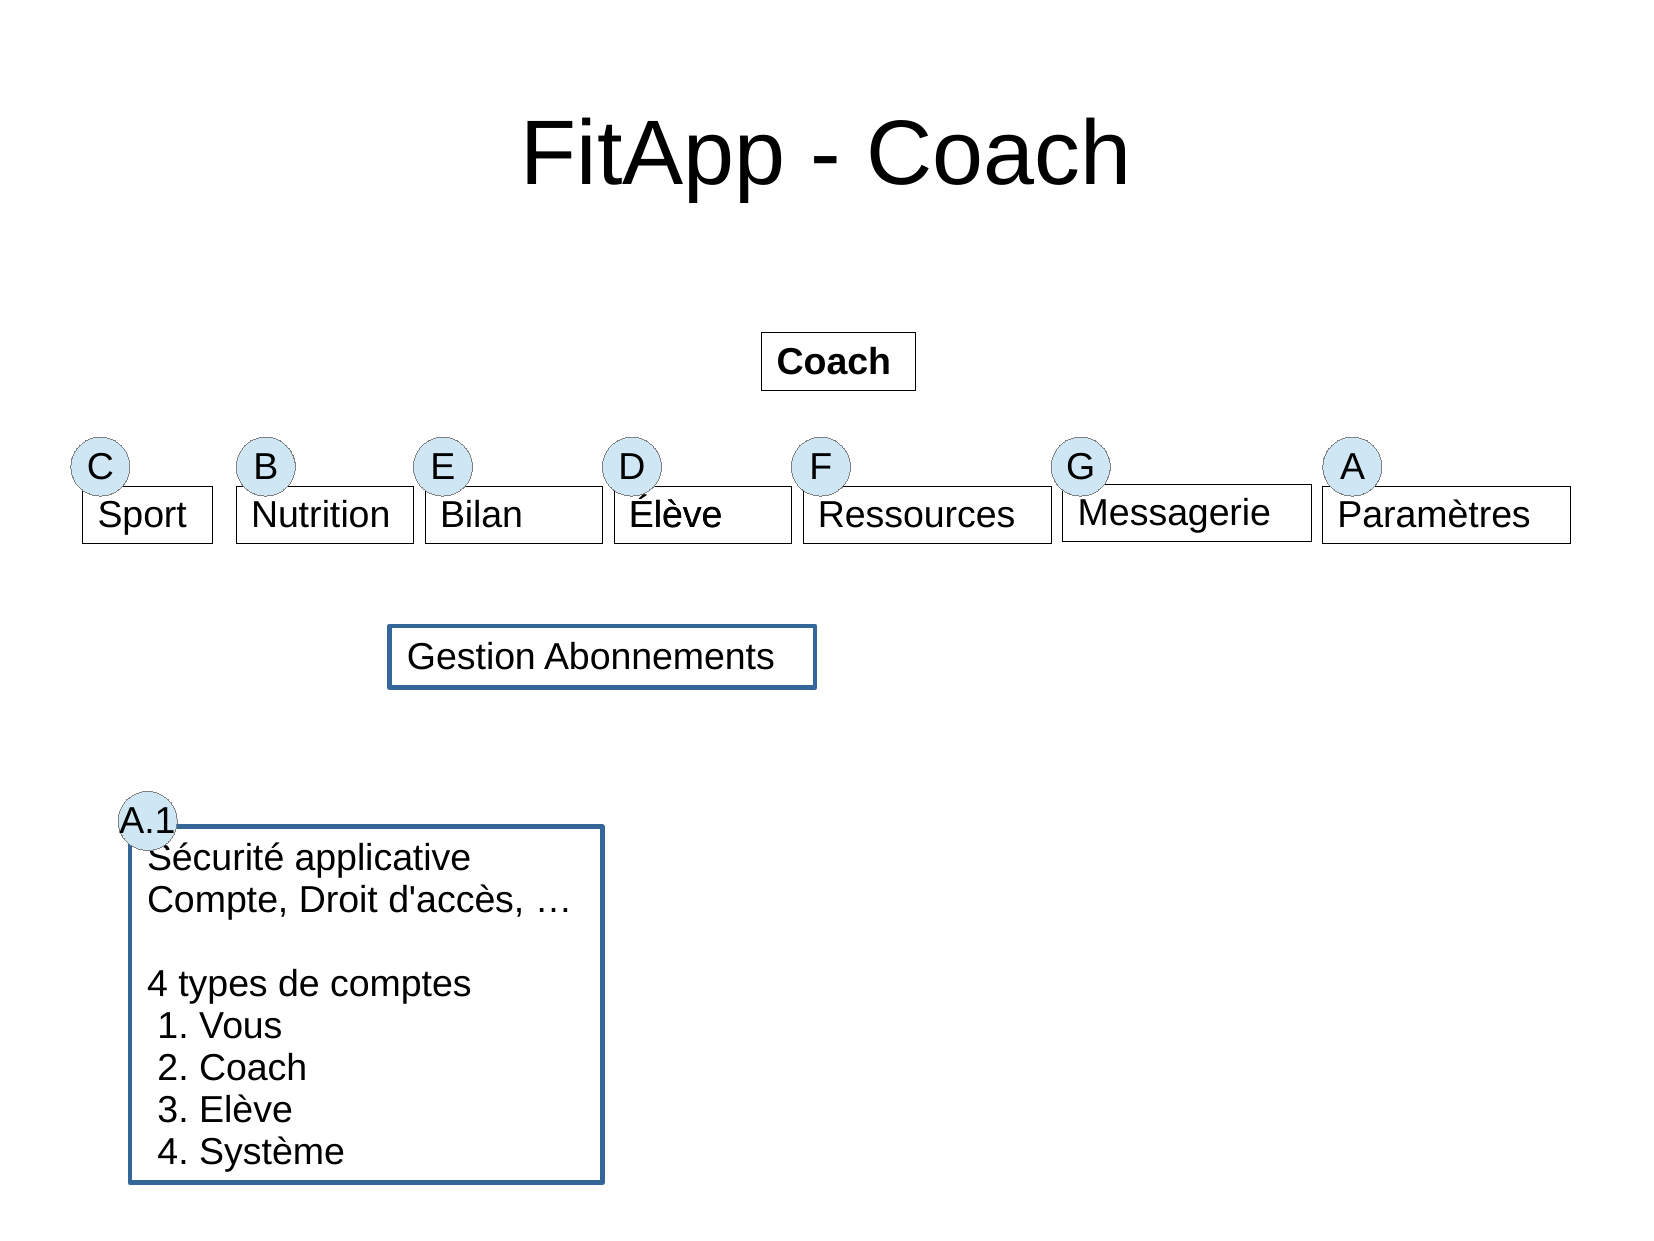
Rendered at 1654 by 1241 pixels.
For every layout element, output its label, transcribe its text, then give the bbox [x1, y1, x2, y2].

text_box A.1 [127, 810, 136, 823]
text_box Sport [82, 486, 213, 544]
text_box A.1 [118, 791, 178, 851]
text_box Bilan [425, 486, 603, 544]
text_box B [236, 437, 296, 497]
text_box Coach [761, 332, 916, 391]
text_box Élève [614, 486, 792, 544]
text_box Gestion Abonnements [389, 625, 815, 688]
text_box Messagerie [1062, 484, 1312, 542]
text_box A [1322, 437, 1382, 497]
text_box Sécurité applicative Compte, Droit d'accès, … 4 types de comptes 1. Vous 2. Coach 3. Elève 4. Système [129, 826, 603, 1183]
title FitApp - Coach [82, 49, 1571, 257]
text_box Nutrition [236, 486, 414, 544]
text_box G [1051, 437, 1111, 497]
text_box F [791, 437, 851, 497]
text_box E [413, 437, 473, 497]
text_box C [70, 437, 130, 497]
text_box Ressources [803, 486, 1052, 544]
text_box Paramètres [1322, 486, 1571, 544]
text_box D [602, 437, 662, 497]
